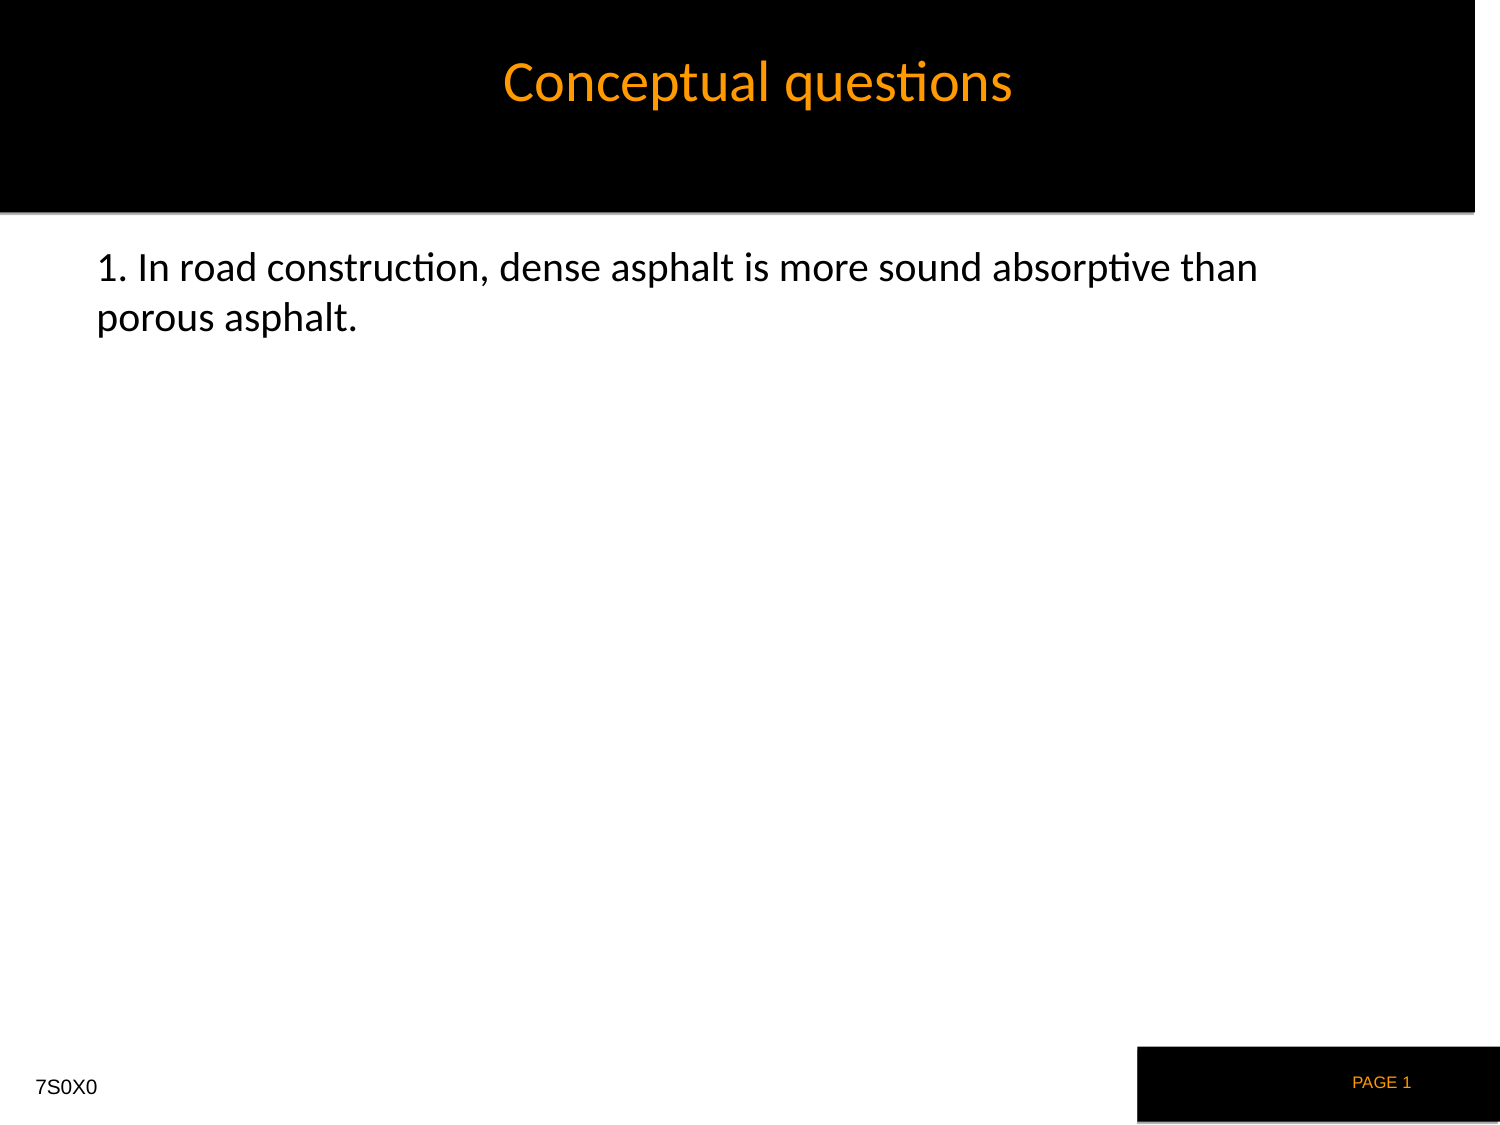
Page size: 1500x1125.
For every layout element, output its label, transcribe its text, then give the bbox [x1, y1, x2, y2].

text_box PAGE 1 [1352, 1066, 1453, 1098]
text_box [1137, 1046, 1500, 1122]
text_box 7S0X0 [35, 1070, 626, 1102]
text_box [0, 0, 1475, 213]
list 1. In road construction, dense asphalt is more sound absorptive than porous asphalt. [81, 232, 1394, 882]
title Conceptual questions [100, 35, 1417, 187]
